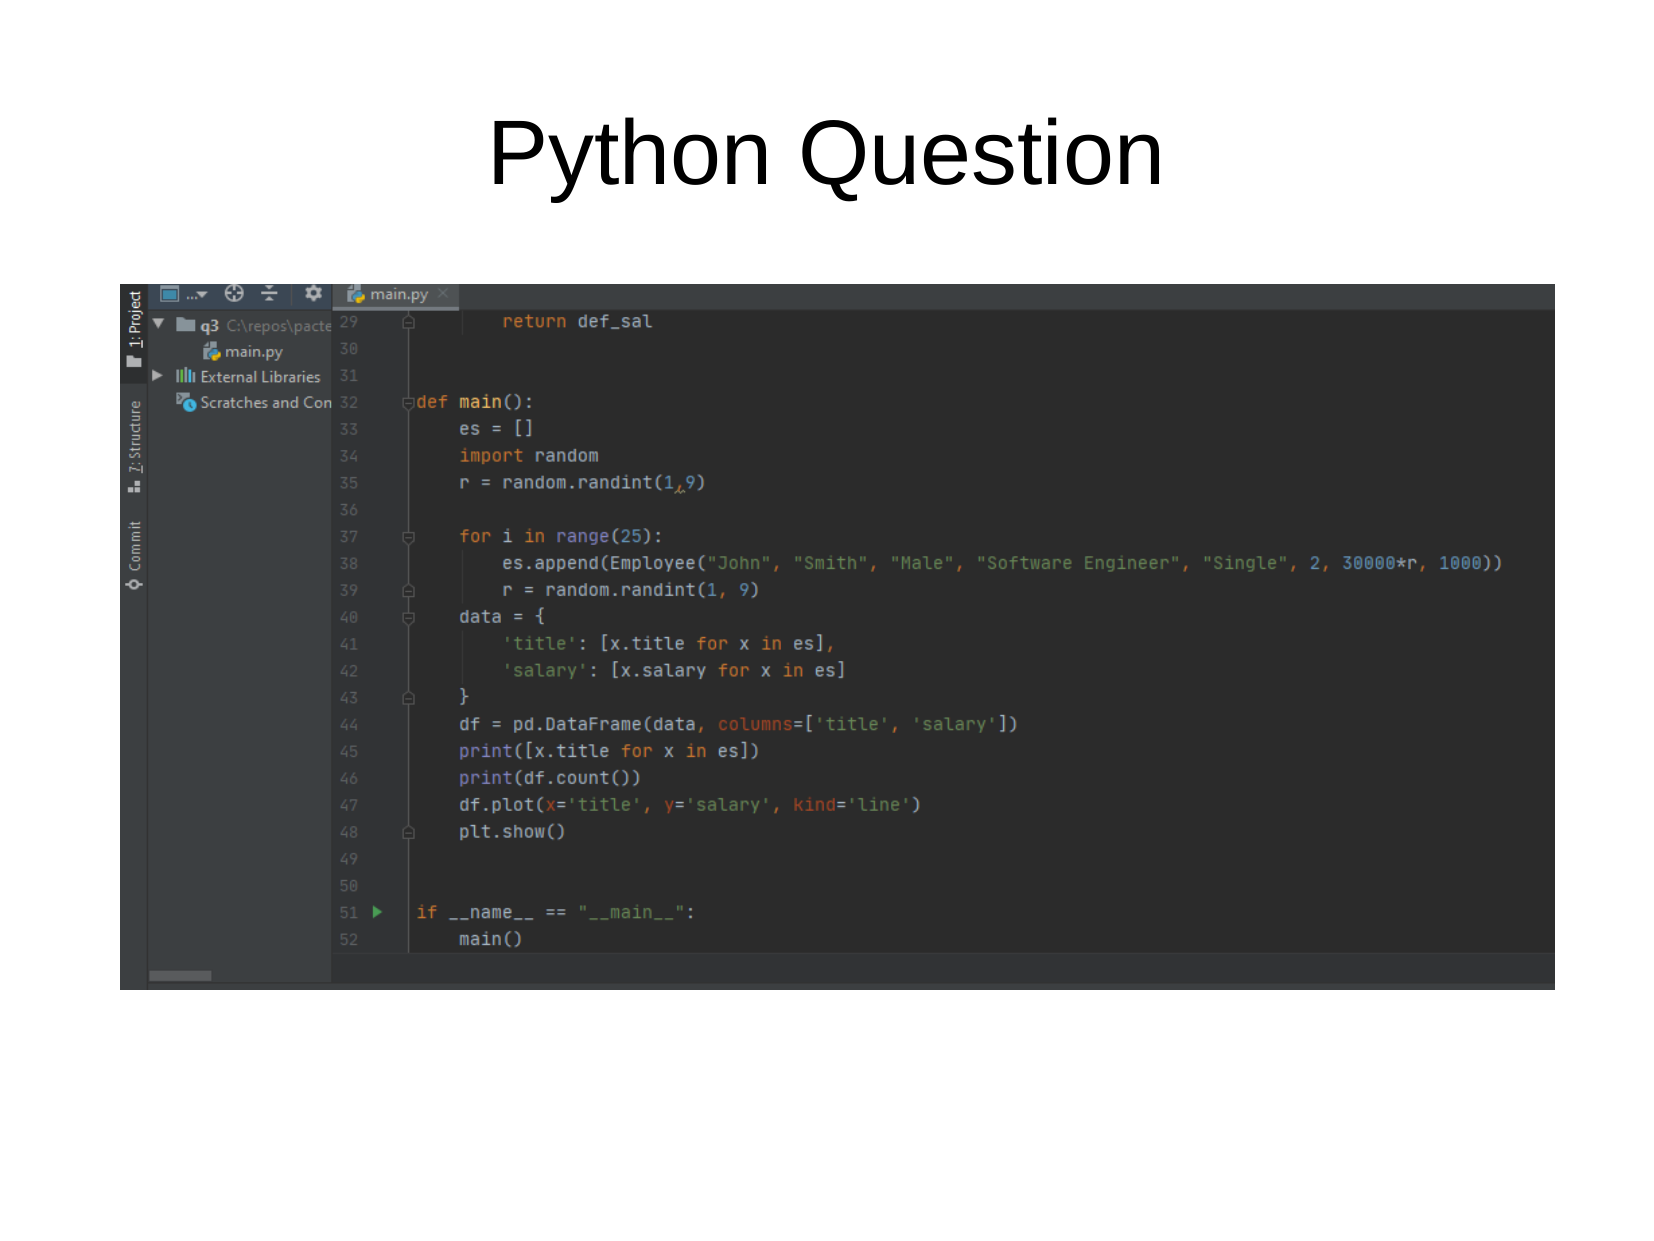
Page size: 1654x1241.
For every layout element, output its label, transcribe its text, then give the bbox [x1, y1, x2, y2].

picture [120, 284, 1555, 991]
title Python Question [82, 49, 1571, 257]
